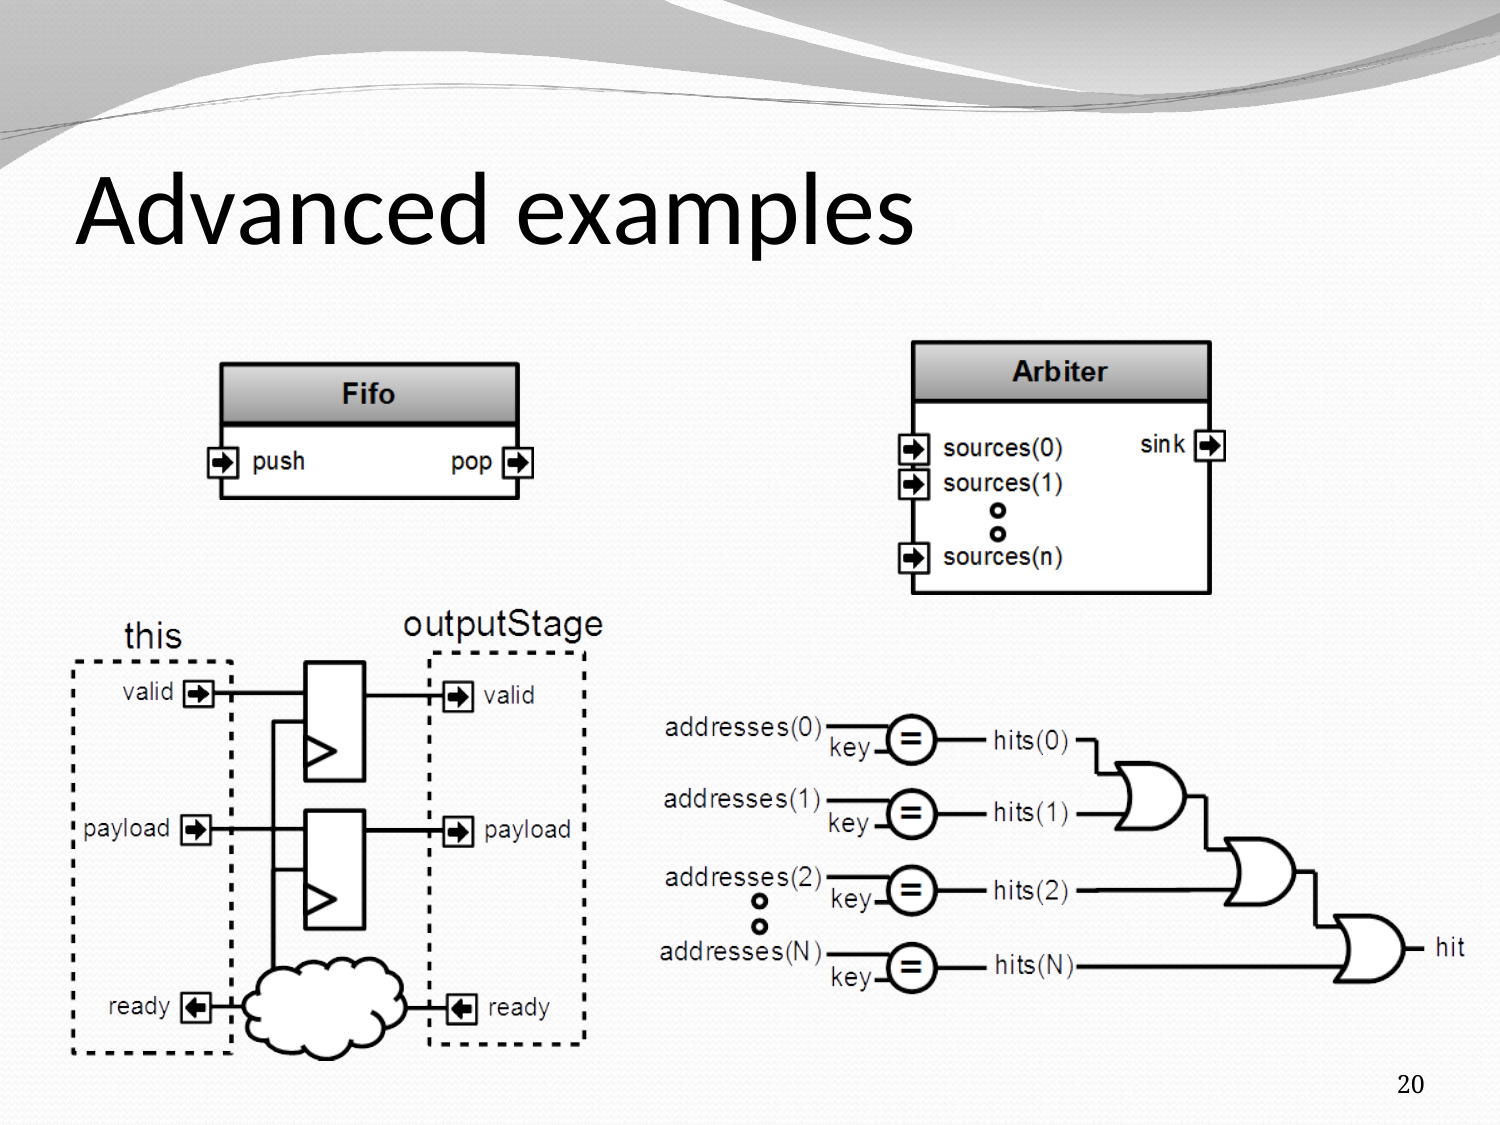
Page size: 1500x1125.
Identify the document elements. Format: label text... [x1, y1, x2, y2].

text_box <numéro> [1299, 1042, 1426, 1103]
picture [0, 0, 1500, 1125]
title Advanced examples [75, 78, 1426, 266]
